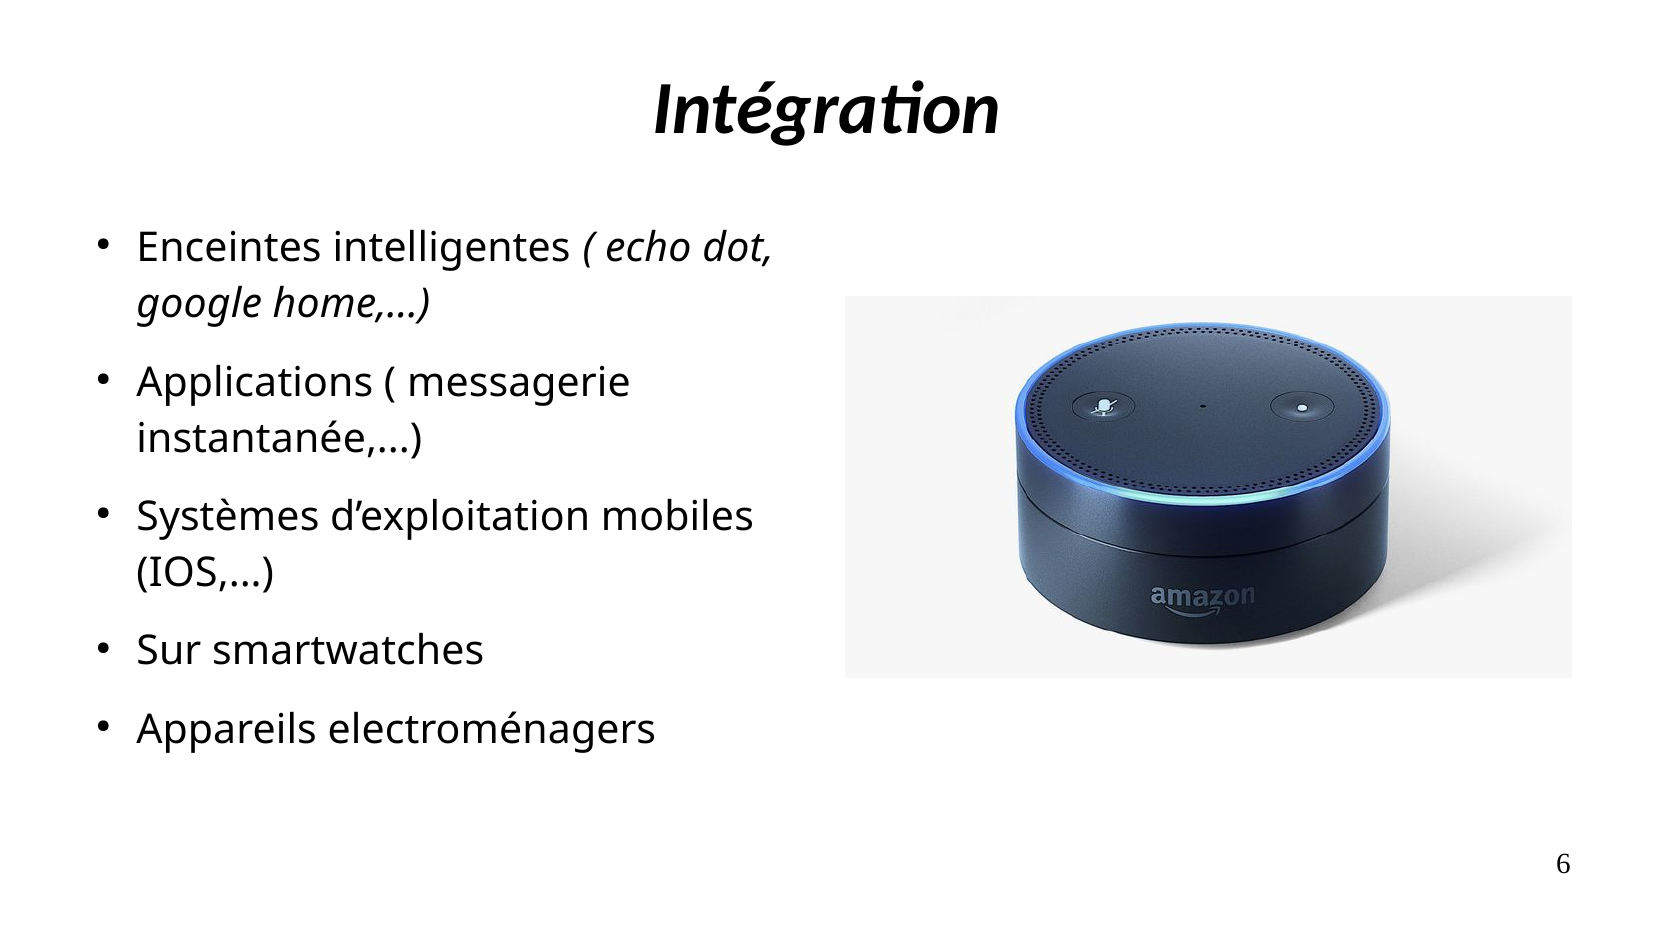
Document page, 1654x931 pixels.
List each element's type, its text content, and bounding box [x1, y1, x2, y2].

list Enceintes intelligentes ( echo dot, google home,...) Applications ( messagerie instantanée,...) Systèmes d’exploitation mobiles (IOS,...) Sur smartwatches Appareils electroménagers [82, 217, 809, 758]
title Intégration [82, 37, 1571, 193]
picture [845, 296, 1572, 678]
